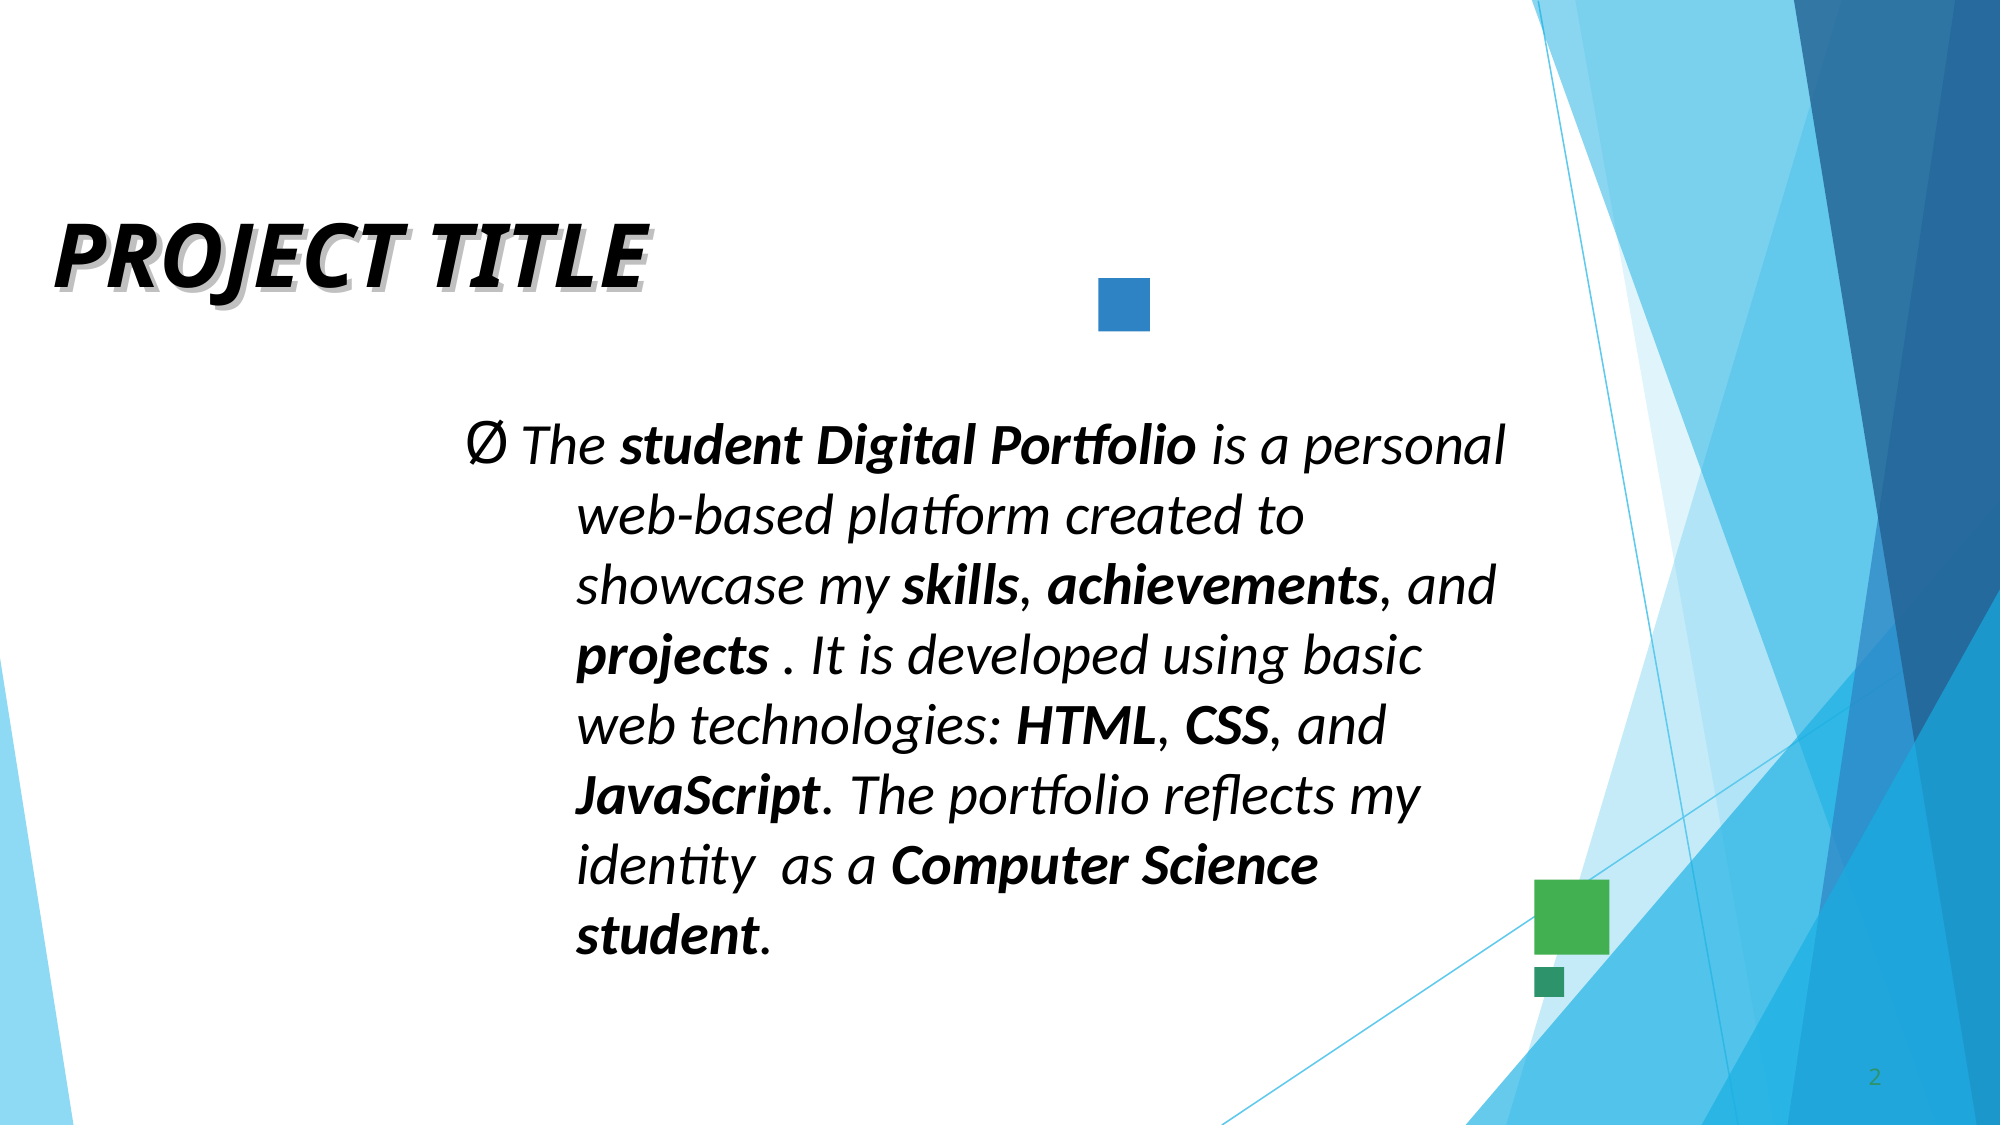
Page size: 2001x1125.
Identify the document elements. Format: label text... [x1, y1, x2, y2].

text_box [1465, 0, 2000, 1125]
text_box [1098, 278, 1150, 332]
slide_number 2 [1862, 1061, 1888, 1094]
title PROJECT TITLE [50, 196, 843, 307]
text_box The student Digital Portfolio is a personal web-based platform created to showcase my skills, achievements, and projects . It is developed using basic web technologies: HTML, CSS, and JavaScript. The portfolio reflects my identity as a Computer Science student. [149, 398, 1535, 884]
text_box [0, 657, 74, 1125]
